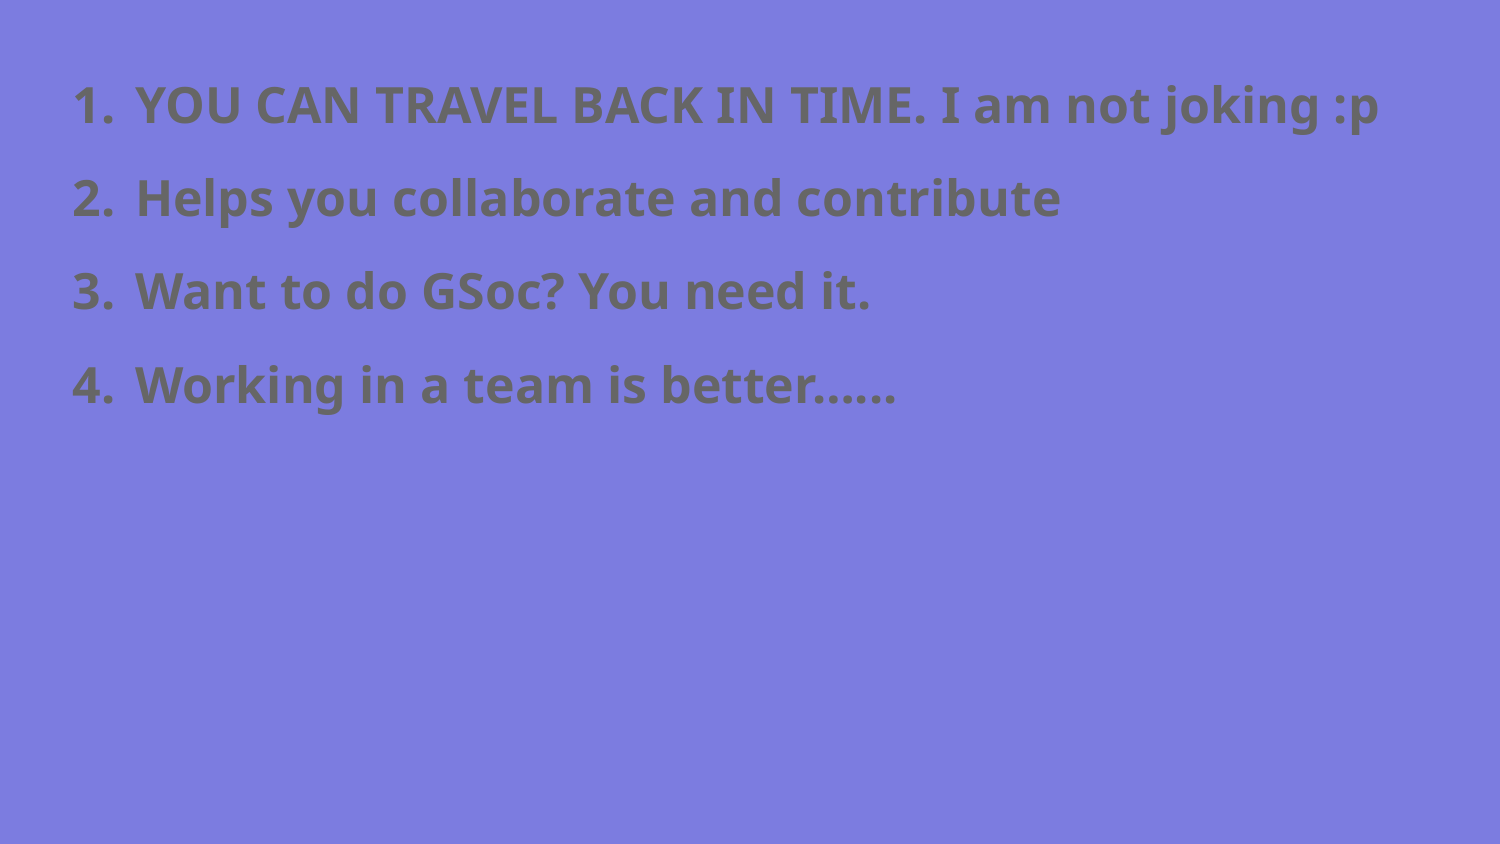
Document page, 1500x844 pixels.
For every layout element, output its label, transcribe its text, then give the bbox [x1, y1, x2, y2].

list YOU CAN TRAVEL BACK IN TIME. I am not joking :p Helps you collaborate and contribute Want to do GSoc? You need it. Working in a team is better…... [45, 58, 1439, 781]
